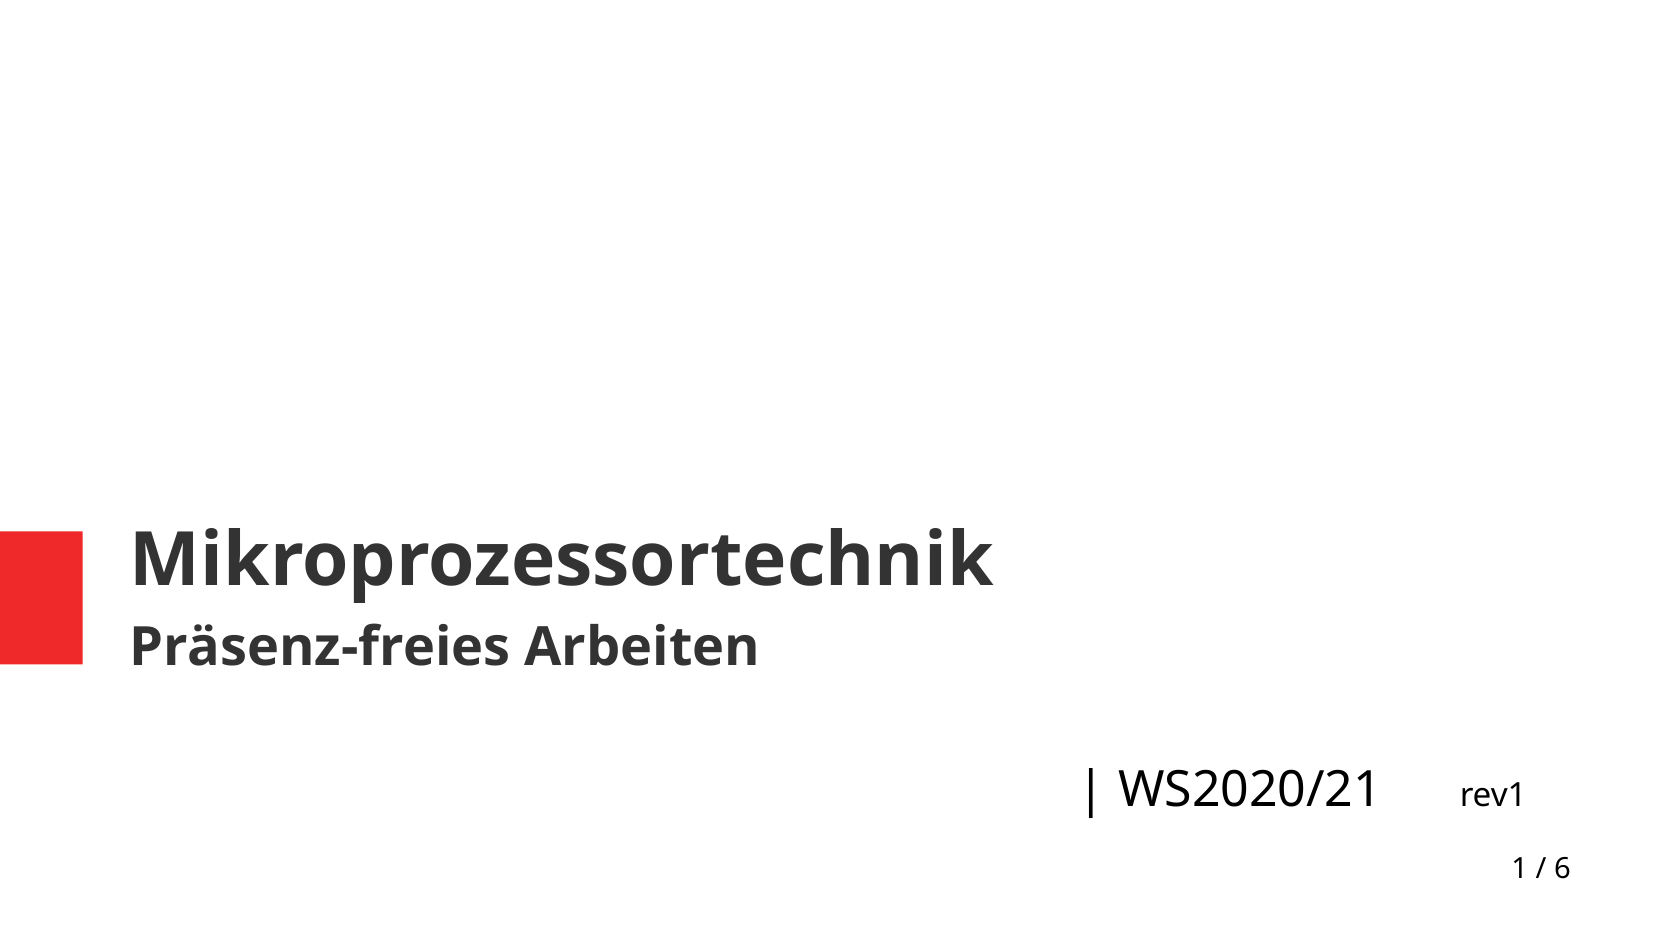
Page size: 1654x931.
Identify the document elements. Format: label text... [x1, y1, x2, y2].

subtitle | WS2020/21 rev1 [129, 726, 1536, 848]
title Mikroprozessortechnik Präsenz-freies Arbeiten [129, 491, 1536, 696]
